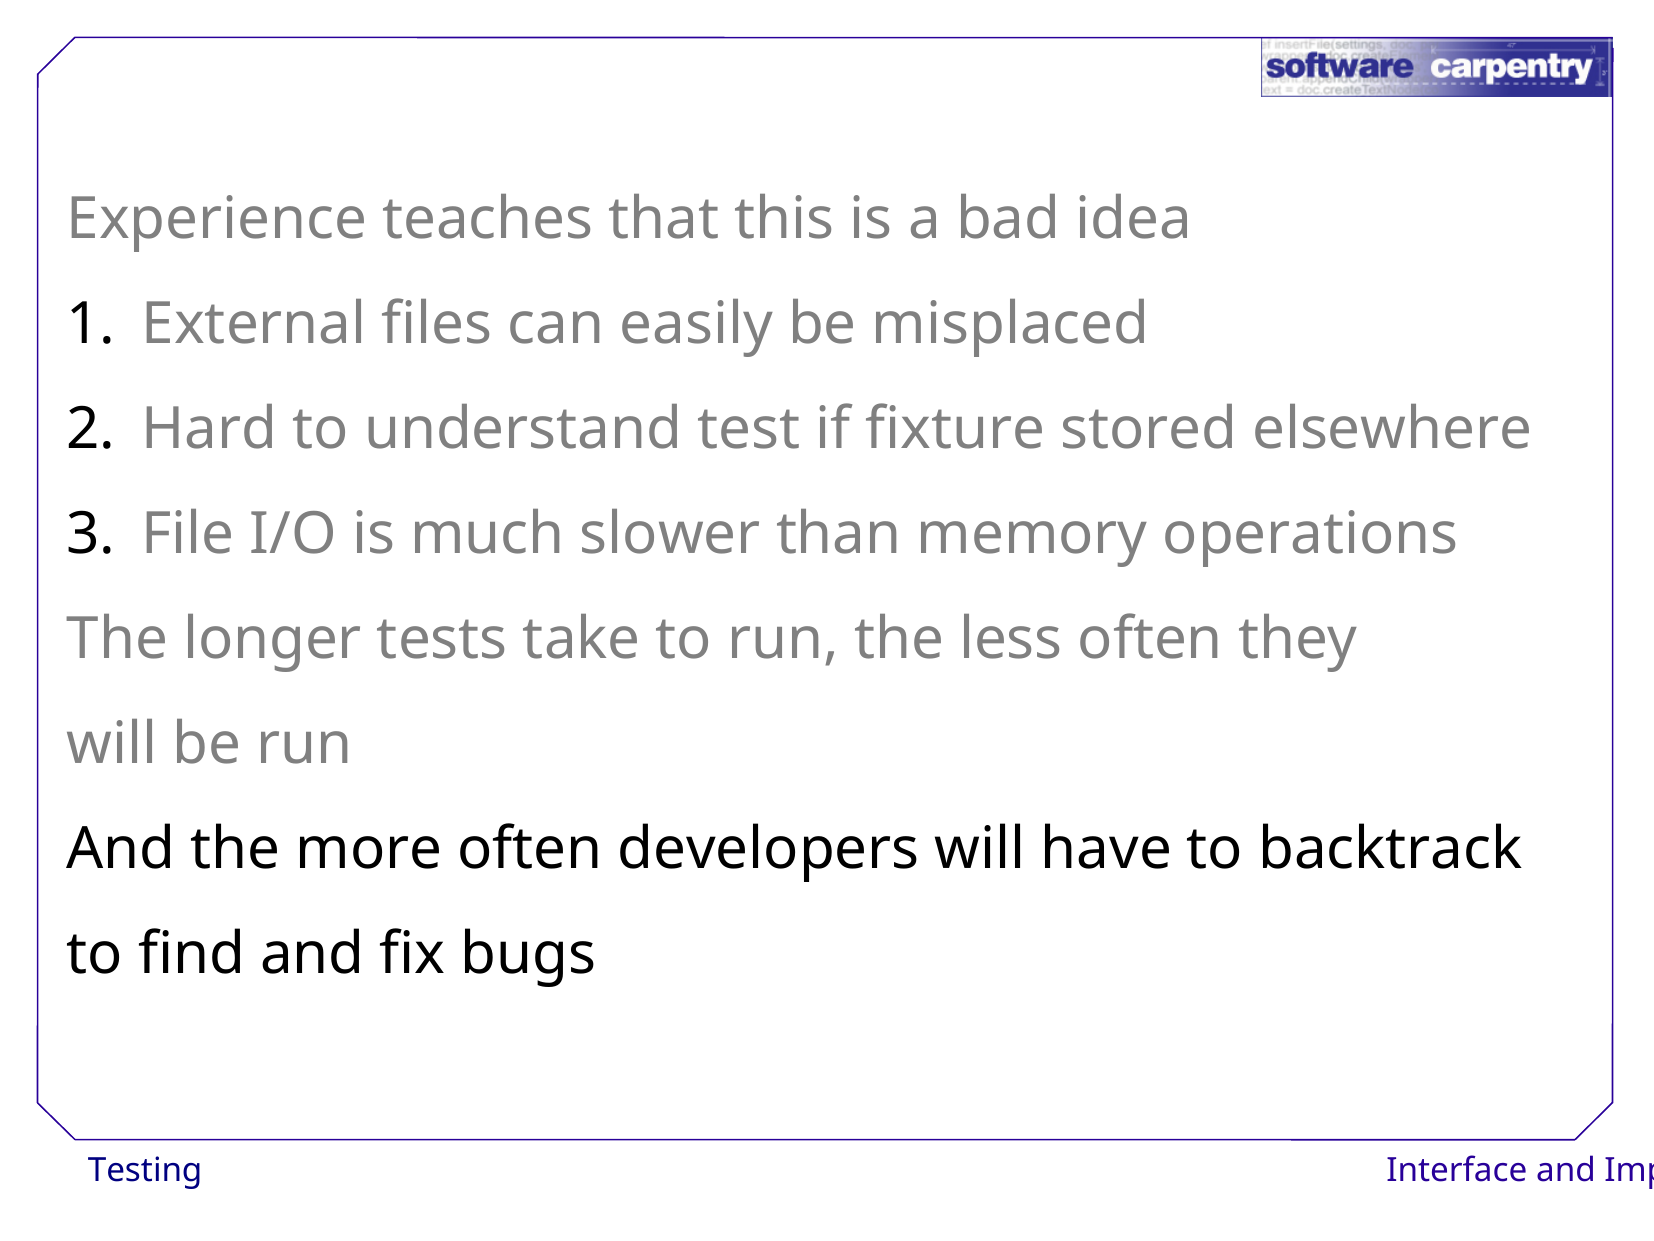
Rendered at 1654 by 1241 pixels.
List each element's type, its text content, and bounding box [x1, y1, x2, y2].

text_box Experience teaches that this is a bad idea External files can easily be misplaced Hard to understand test if fixture stored elsewhere File I/O is much slower than memory operations The longer tests take to run, the less often they will be run And the more often developers will have to backtrack to find and fix bugs [51, 137, 1654, 993]
picture [1261, 39, 1613, 97]
